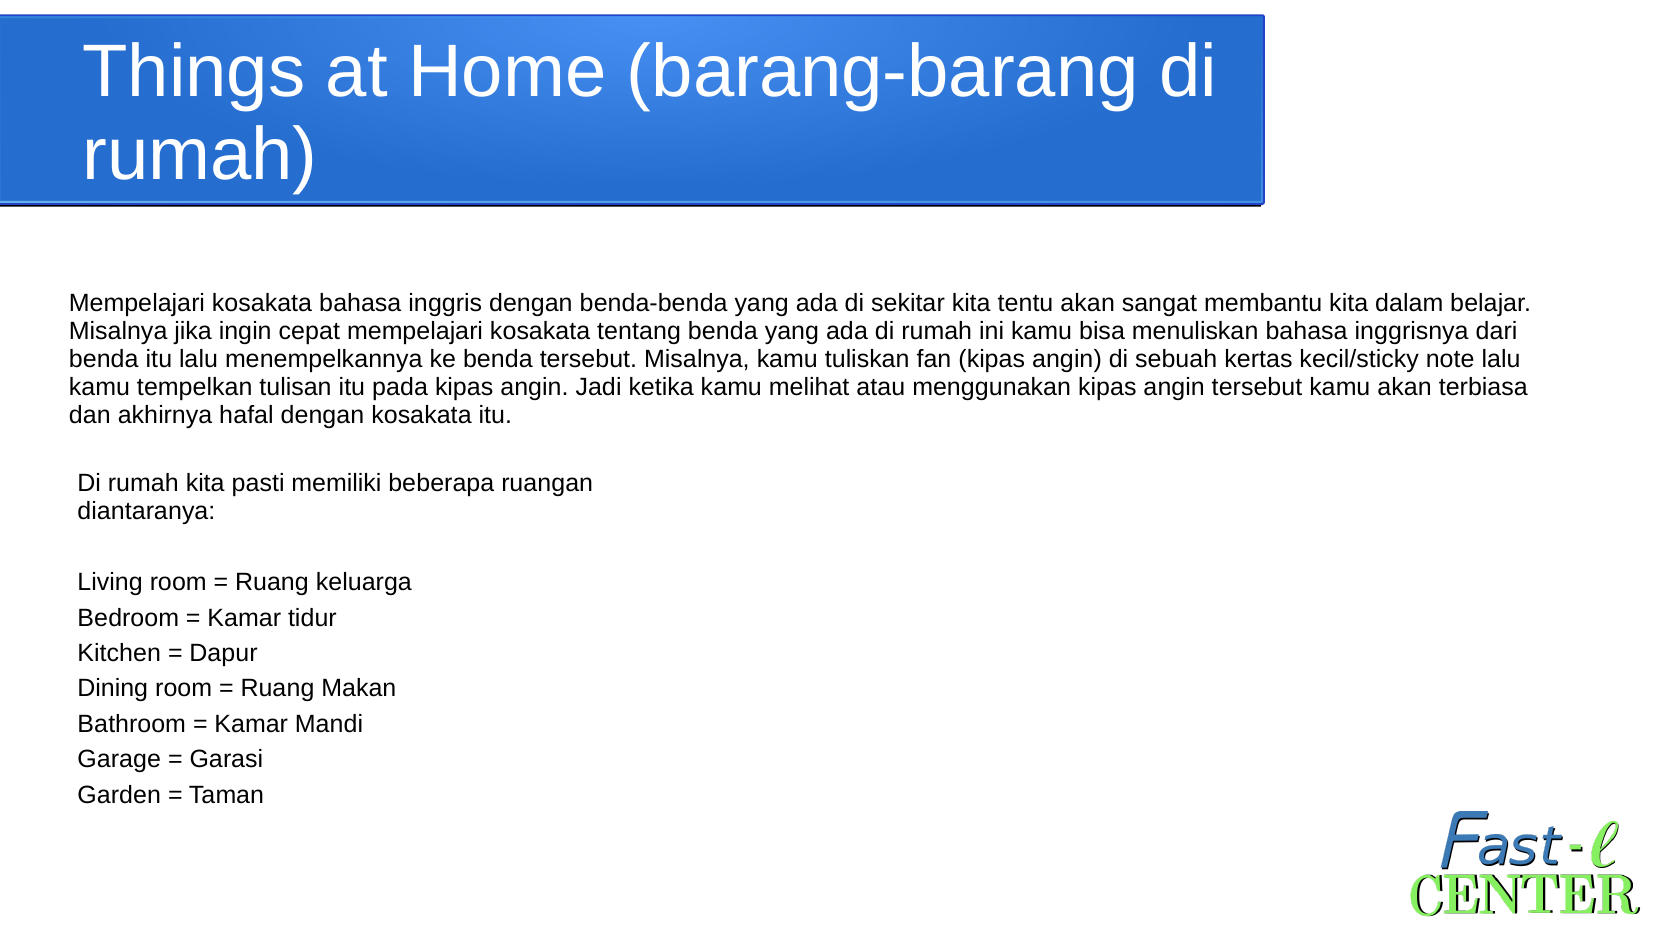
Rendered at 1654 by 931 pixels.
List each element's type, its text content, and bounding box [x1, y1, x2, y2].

text_box Di rumah kita pasti memiliki beberapa ruangan diantaranya: Living room = Ruang keluarga Bedroom = Kamar tidur Kitchen = Dapur Dining room = Ruang Makan Bathroom = Kamar Mandi Garage = Garasi Garden = Taman [62, 461, 639, 885]
title Things at Home (barang-barang di rumah) [82, 29, 1235, 196]
picture [1410, 811, 1641, 919]
text_box Mempelajari kosakata bahasa inggris dengan benda-benda yang ada di sekitar kita tentu akan sangat membantu kita dalam belajar. Misalnya jika ingin cepat mempelajari kosakata tentang benda yang ada di rumah ini kamu bisa menuliskan bahasa inggrisnya dari benda itu lalu menempelkannya ke benda tersebut. Misalnya, kamu tuliskan fan (kipas angin) di sebuah kertas kecil/sticky note lalu kamu tempelkan tulisan itu pada kipas angin. Jadi ketika kamu melihat atau menggunakan kipas angin tersebut kamu akan terbiasa dan akhirnya hafal dengan kosakata itu. [54, 281, 1585, 473]
